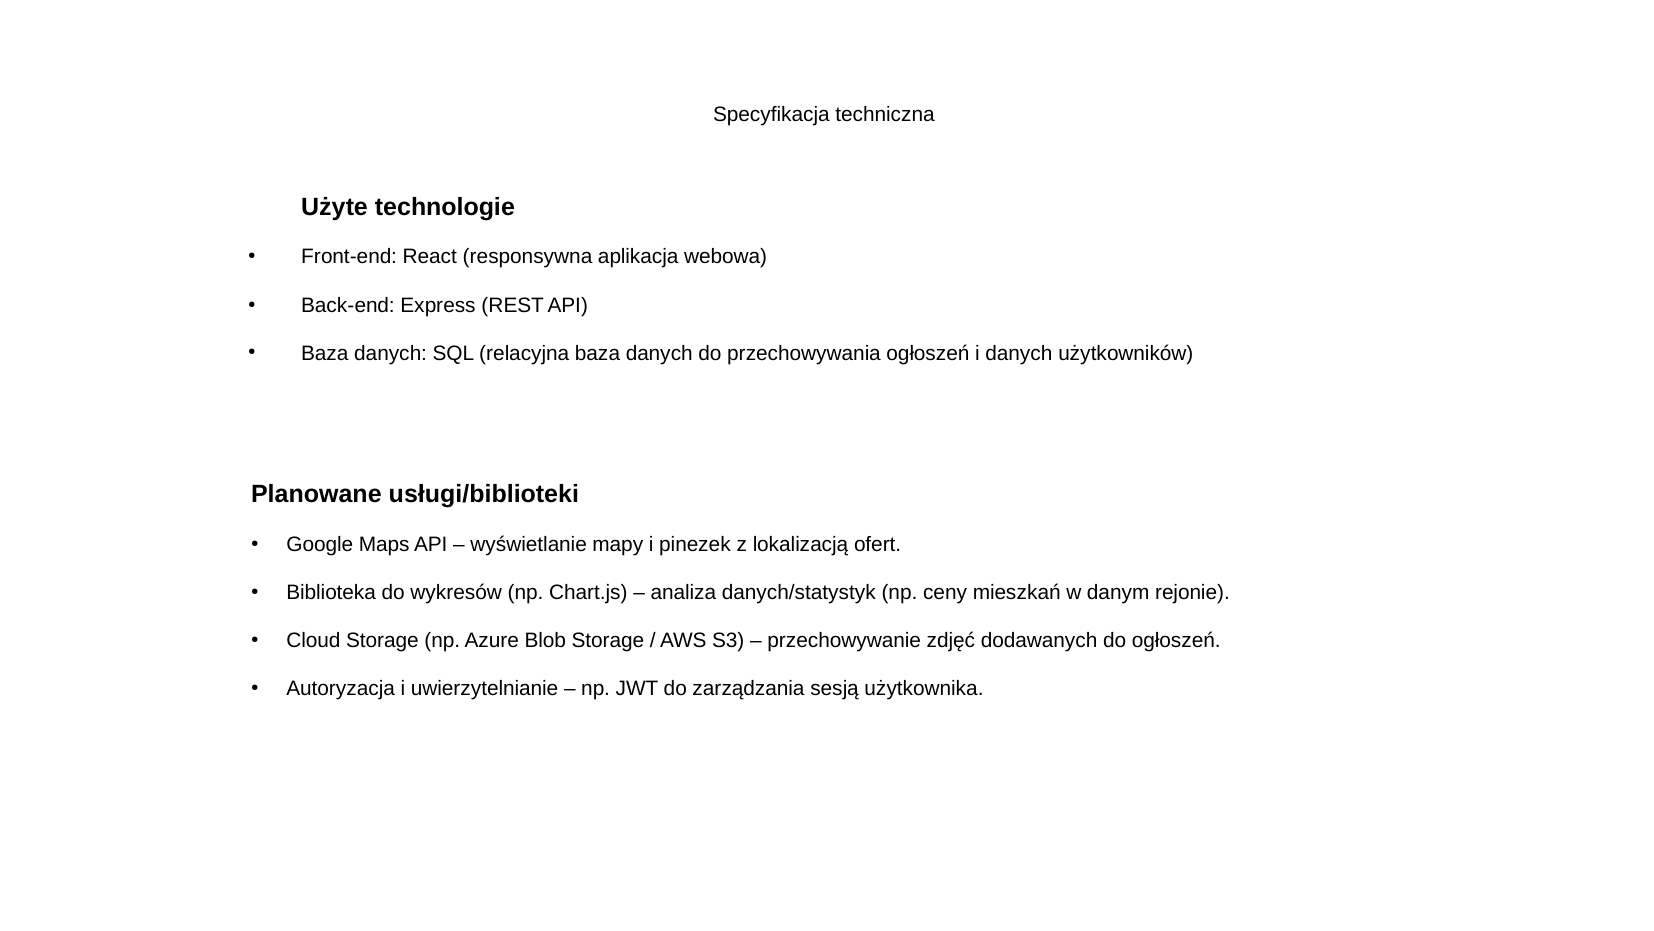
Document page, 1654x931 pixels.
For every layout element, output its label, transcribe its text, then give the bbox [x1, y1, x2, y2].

title Specyfikacja techniczna [82, 37, 1571, 193]
text_box Planowane usługi/biblioteki Google Maps API – wyświetlanie mapy i pinezek z lokalizacją ofert. Biblioteka do wykresów (np. Chart.js) – analiza danych/statystyk (np. ceny mieszkań w danym rejonie). Cloud Storage (np. Azure Blob Storage / AWS S3) – przechowywanie zdjęć dodawanych do ogłoszeń. Autoryzacja i uwierzytelnianie – np. JWT do zarządzania sesją użytkownika. [236, 472, 1329, 752]
list Użyte technologie Front-end: React (responsywna aplikacja webowa) Back-end: Express (REST API) Baza danych: SQL (relacyjna baza danych do przechowywania ogłoszeń i danych użytkowników) [230, 192, 1211, 389]
